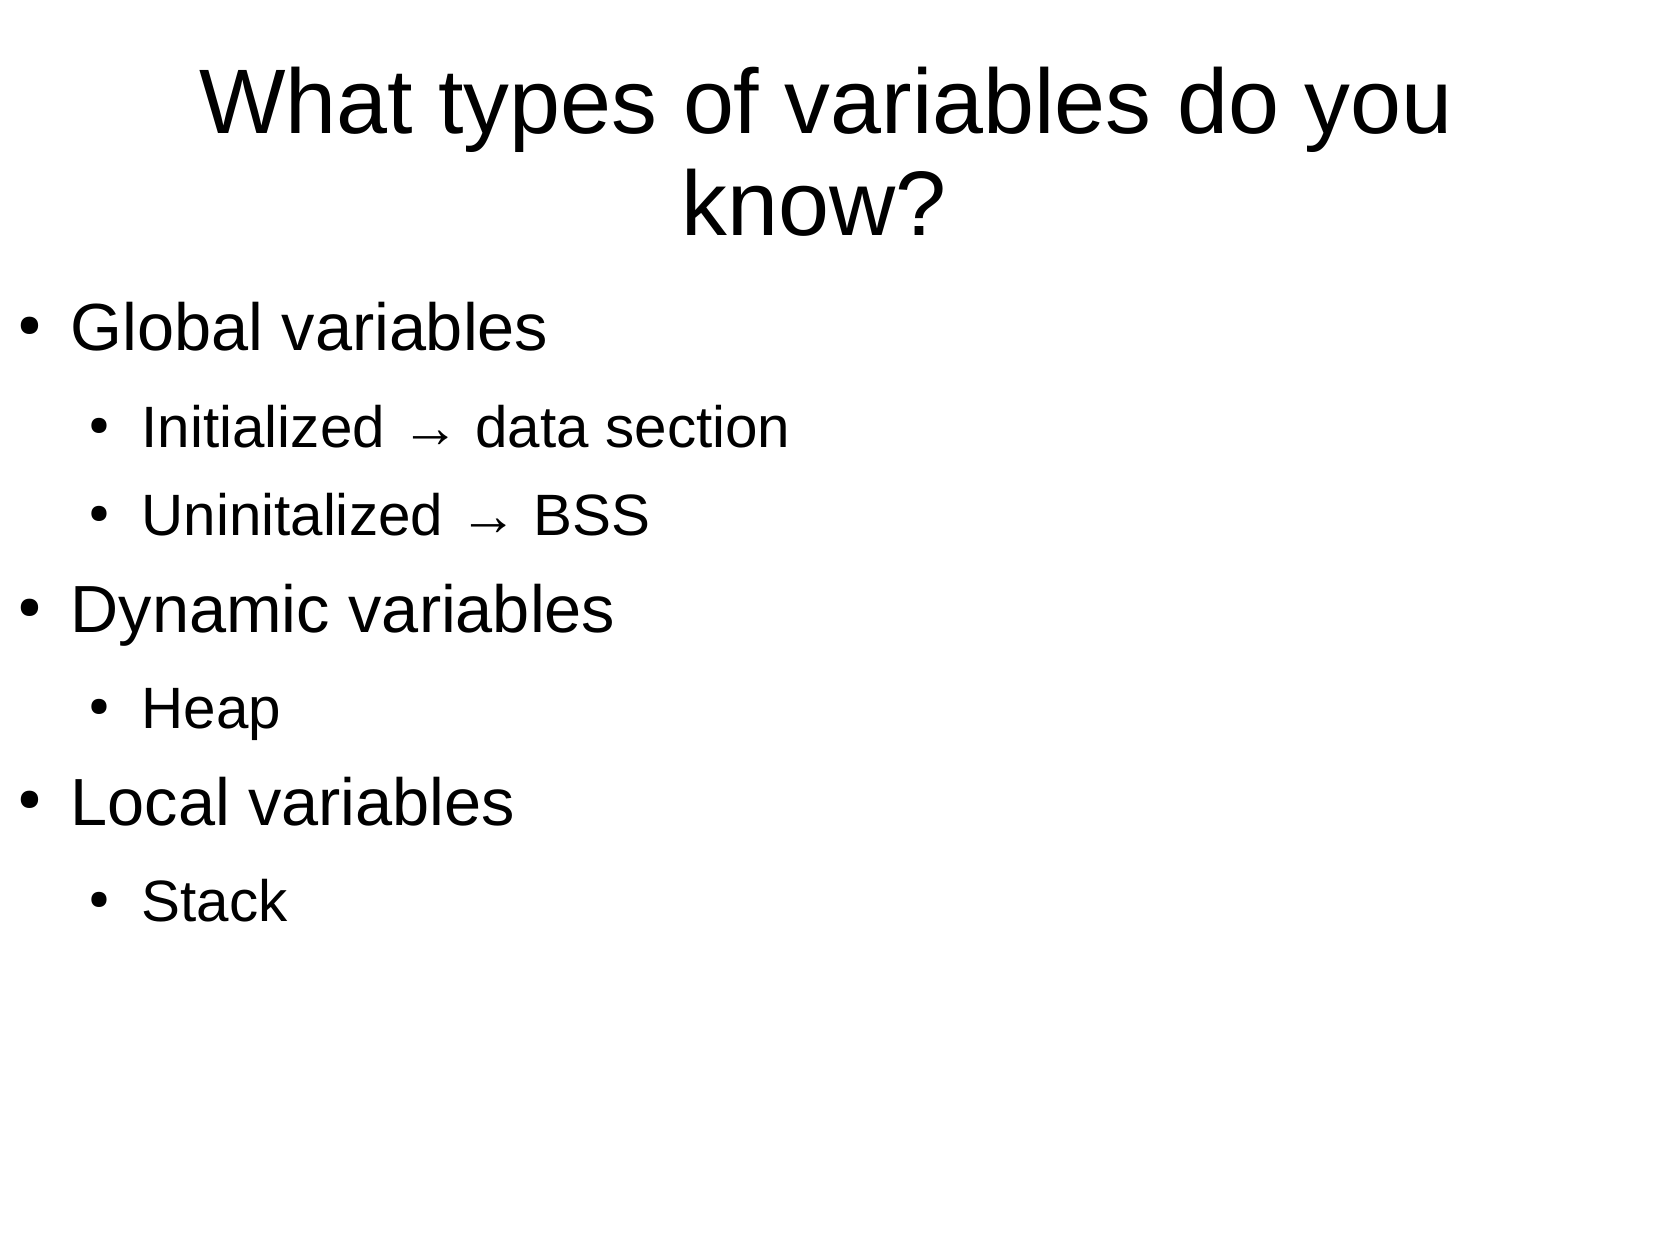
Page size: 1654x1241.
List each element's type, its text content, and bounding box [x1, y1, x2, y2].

list Global variables Initialized → data section Uninitalized → BSS Dynamic variables Heap Local variables Stack [0, 290, 1489, 1010]
title What types of variables do you know? [82, 39, 1571, 266]
